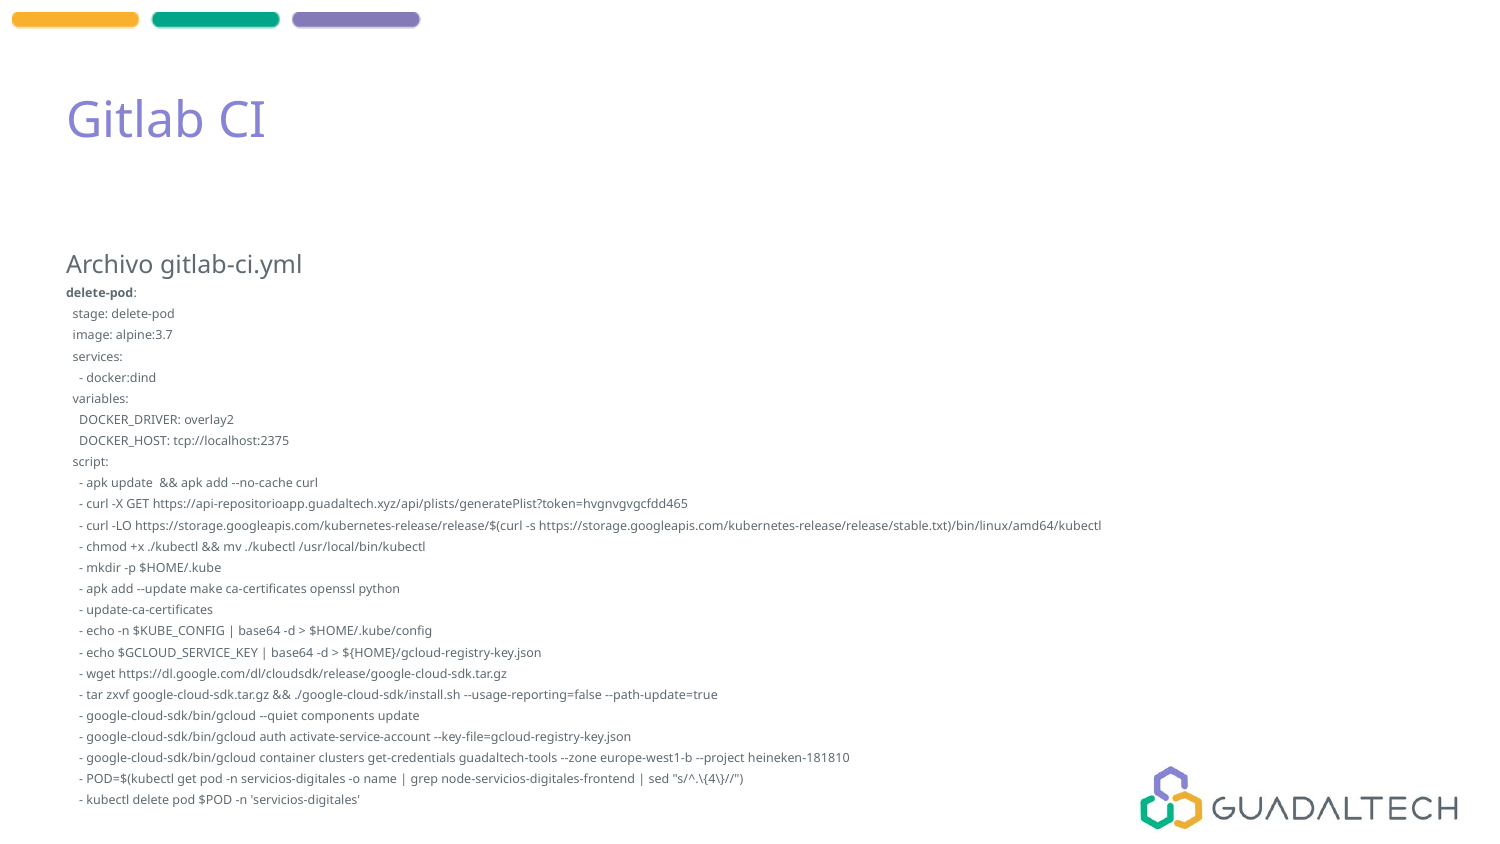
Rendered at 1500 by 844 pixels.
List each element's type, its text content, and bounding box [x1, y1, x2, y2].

picture [1124, 761, 1473, 834]
picture [12, 12, 421, 29]
list Archivo gitlab-ci.yml delete-pod: stage: delete-pod image: alpine:3.7 services: - docker:dind variables: DOCKER_DRIVER: overlay2 DOCKER_HOST: tcp://localhost:2375 script: - apk update && apk add --no-cache curl - curl -X GET https://api-repositorioapp.guadaltech.xyz/api/plists/generatePlist?token=hvgnvgvgcfdd465 - curl -LO https://storage.googleapis.com/kubernetes-release/release/$(curl -s https://storage.googleapis.com/kubernetes-release/release/stable.txt)/bin/linux/amd64/kubectl - chmod +x ./kubectl && mv ./kubectl /usr/local/bin/kubectl - mkdir -p $HOME/.kube - apk add --update make ca-certificates openssl python - update-ca-certificates - echo -n $KUBE_CONFIG | base64 -d > $HOME/.kube/config - echo $GCLOUD_SERVICE_KEY | base64 -d > ${HOME}/gcloud-registry-key.json - wget https://dl.google.com/dl/cloudsdk/release/google-cloud-sdk.tar.gz - tar zxvf google-cloud-sdk.tar.gz && ./google-cloud-sdk/install.sh --usage-reporting=false --path-update=true - google-cloud-sdk/bin/gcloud --quiet components update - google-cloud-sdk/bin/gcloud auth activate-service-account --key-file=gcloud-registry-key.json - google-cloud-sdk/bin/gcloud container clusters get-credentials guadaltech-tools --zone europe-west1-b --project heineken-181810 - POD=$(kubectl get pod -n servicios-digitales -o name | grep node-servicios-digitales-frontend | sed "s/^.\{4\}//") - kubectl delete pod $POD -n 'servicios-digitales' [51, 221, 1449, 783]
title Gitlab CI [51, 72, 1449, 167]
